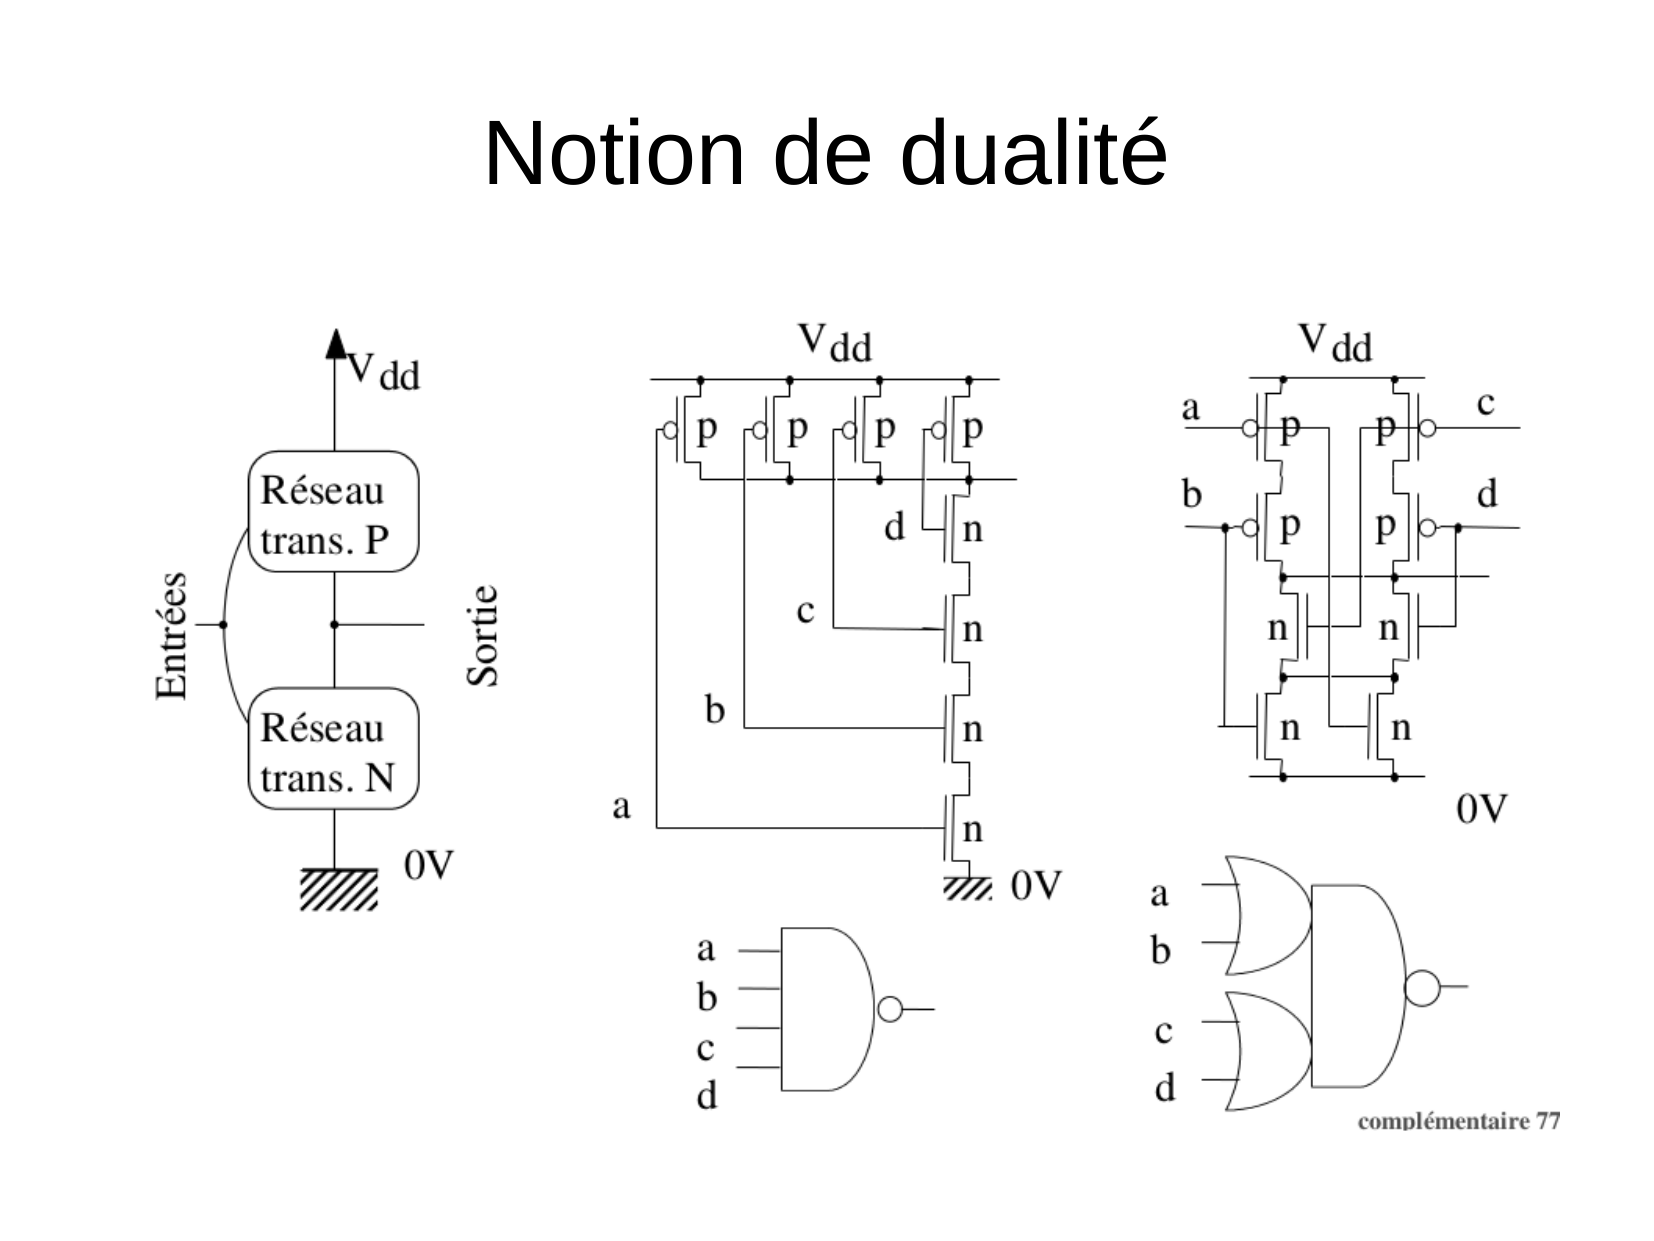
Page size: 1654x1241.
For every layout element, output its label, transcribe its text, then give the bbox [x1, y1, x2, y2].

title Notion de dualité [82, 56, 1571, 250]
picture [126, 257, 1560, 1134]
